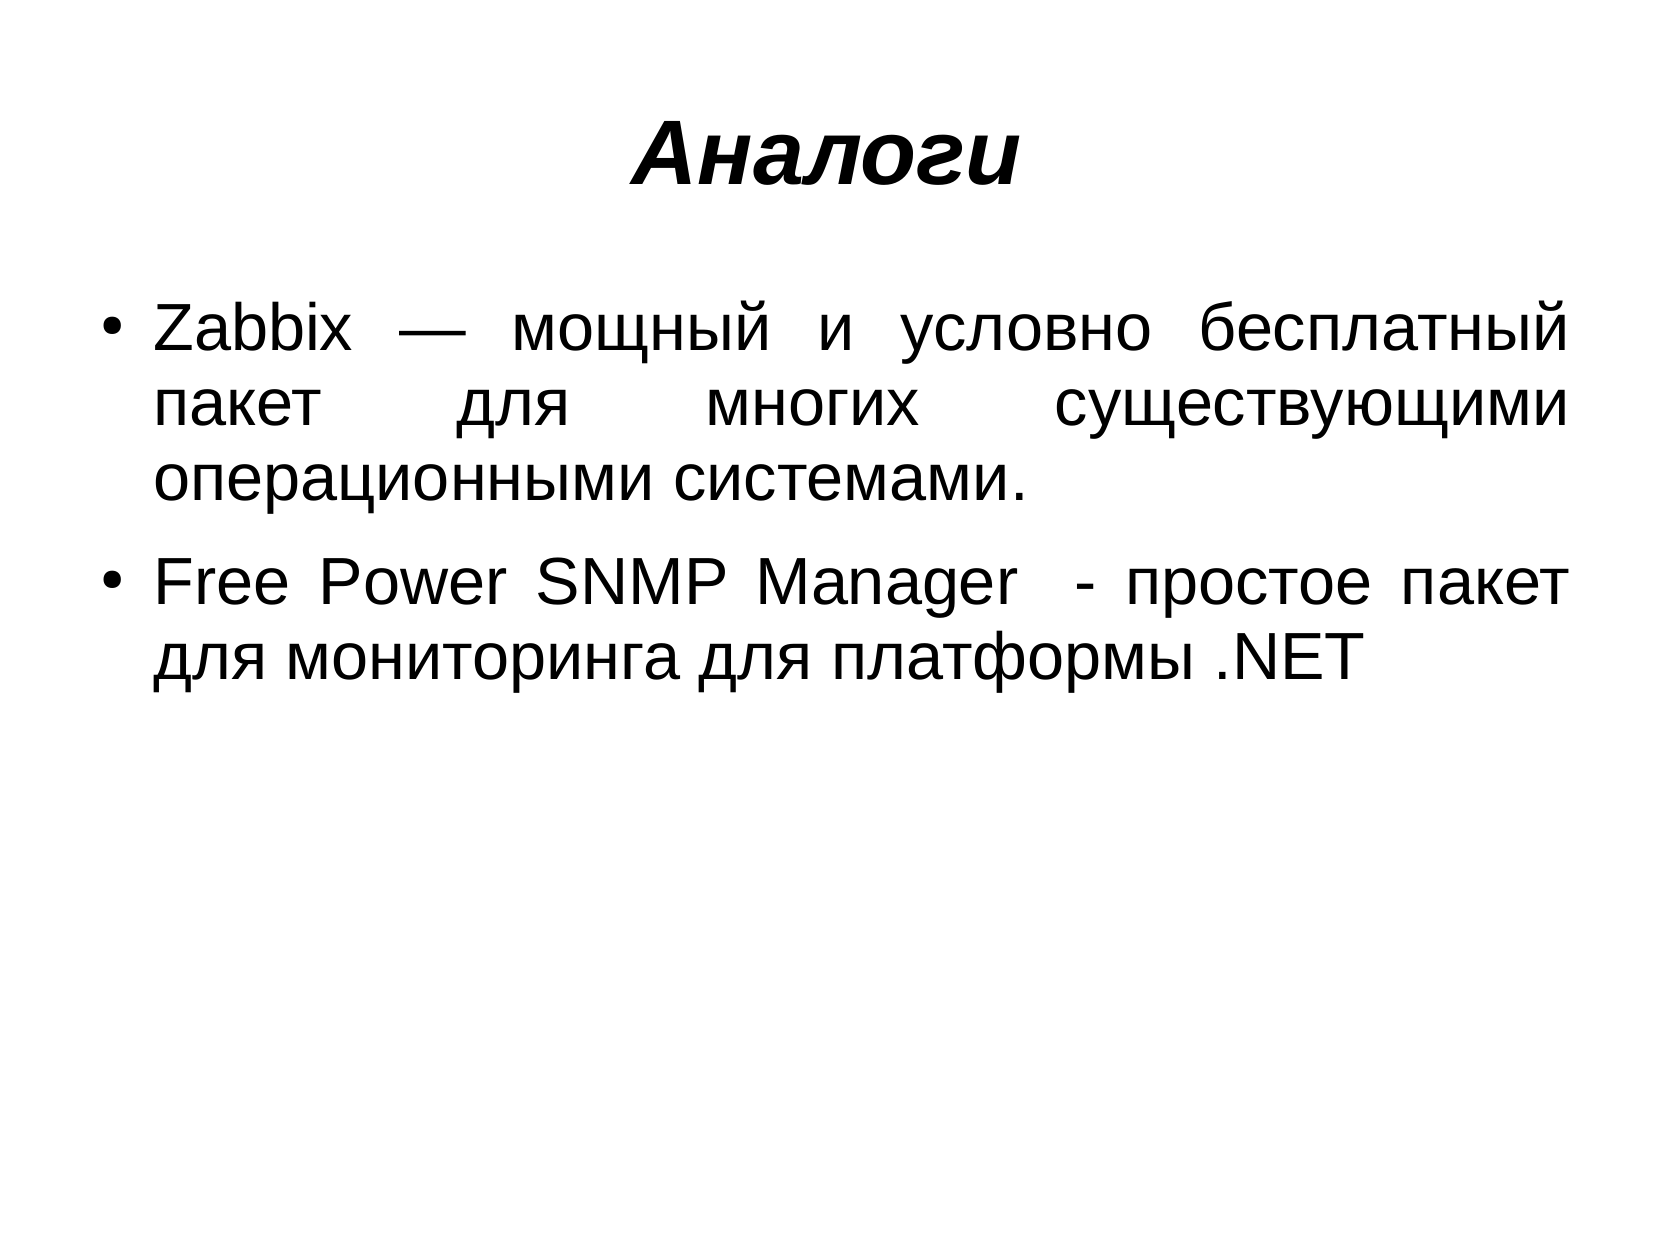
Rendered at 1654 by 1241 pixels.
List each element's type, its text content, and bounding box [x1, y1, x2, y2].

title Аналоги [82, 49, 1571, 257]
list Zabbix — мощный и условно бесплатный пакет для многих существующими операционными системами. Free Power SNMP Manager - простое пакет для мониторинга для платформы .NET [82, 290, 1571, 1109]
